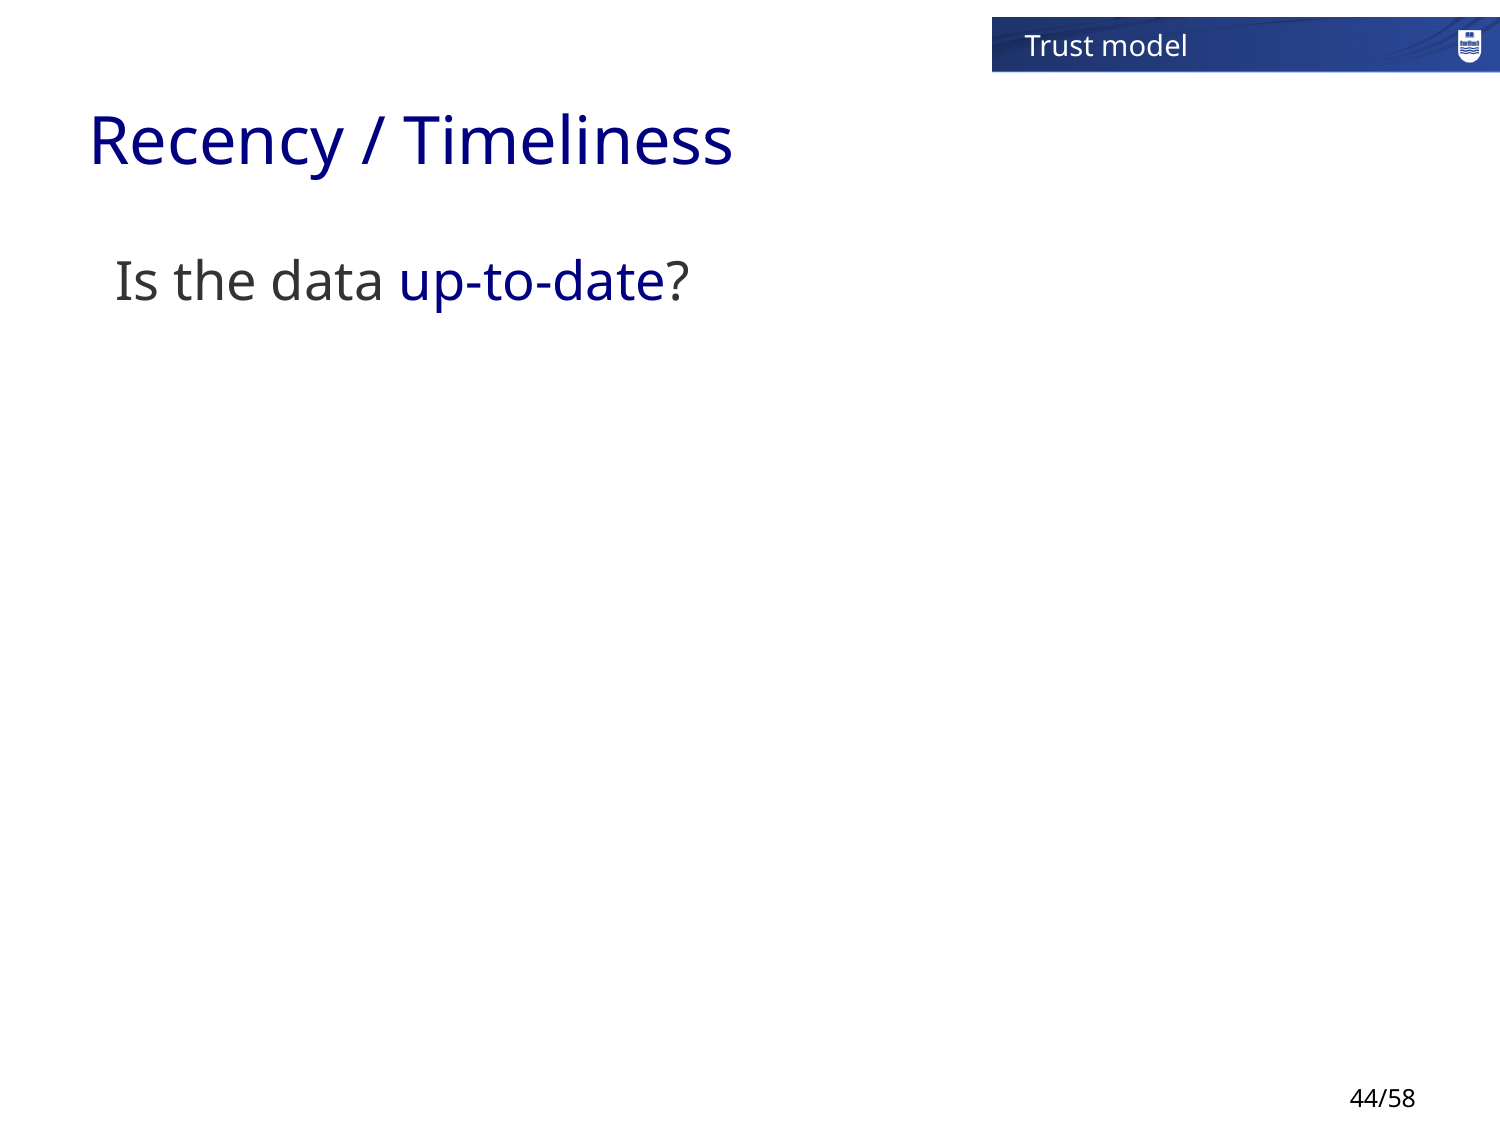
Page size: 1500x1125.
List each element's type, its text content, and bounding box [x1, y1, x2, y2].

list Is the data up-to-date? [100, 238, 1495, 1016]
title Recency / Timeliness [2, 99, 1365, 177]
picture [992, 17, 1500, 73]
text_box Trust model [1009, 17, 1483, 67]
